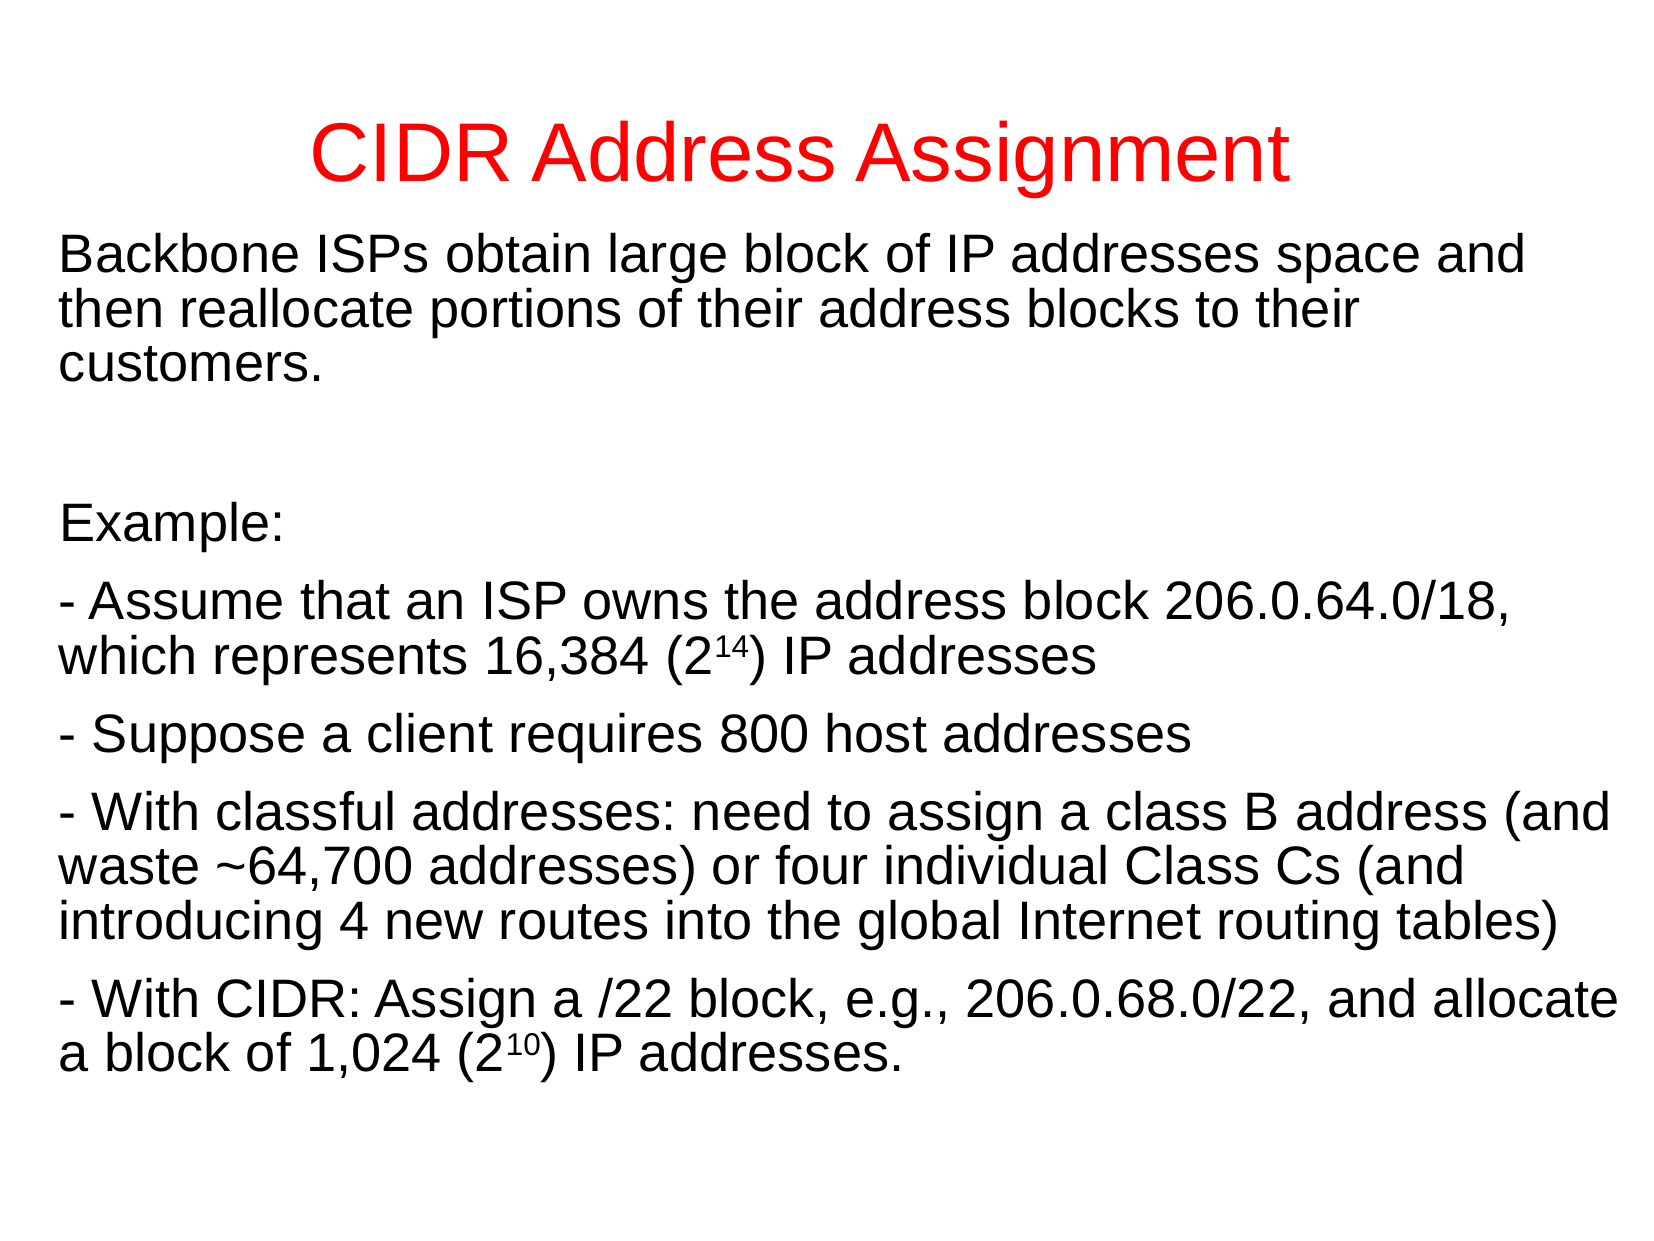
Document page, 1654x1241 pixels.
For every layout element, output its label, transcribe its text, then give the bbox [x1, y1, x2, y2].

text_box Backbone ISPs obtain large block of IP addresses space and then reallocate portions of their address blocks to their customers. Example: - Assume that an ISP owns the address block 206.0.64.0/18, which represents 16,384 (214) IP addresses - Suppose a client requires 800 host addresses - With classful addresses: need to assign a class B address (and waste ~64,700 addresses) or four individual Class Cs (and introducing 4 new routes into the global Internet routing tables) - With CIDR: Assign a /22 block, e.g., 206.0.68.0/22, and allocate a block of 1,024 (210) IP addresses. [59, 229, 1625, 1092]
title CIDR Address Assignment [0, 49, 1654, 257]
